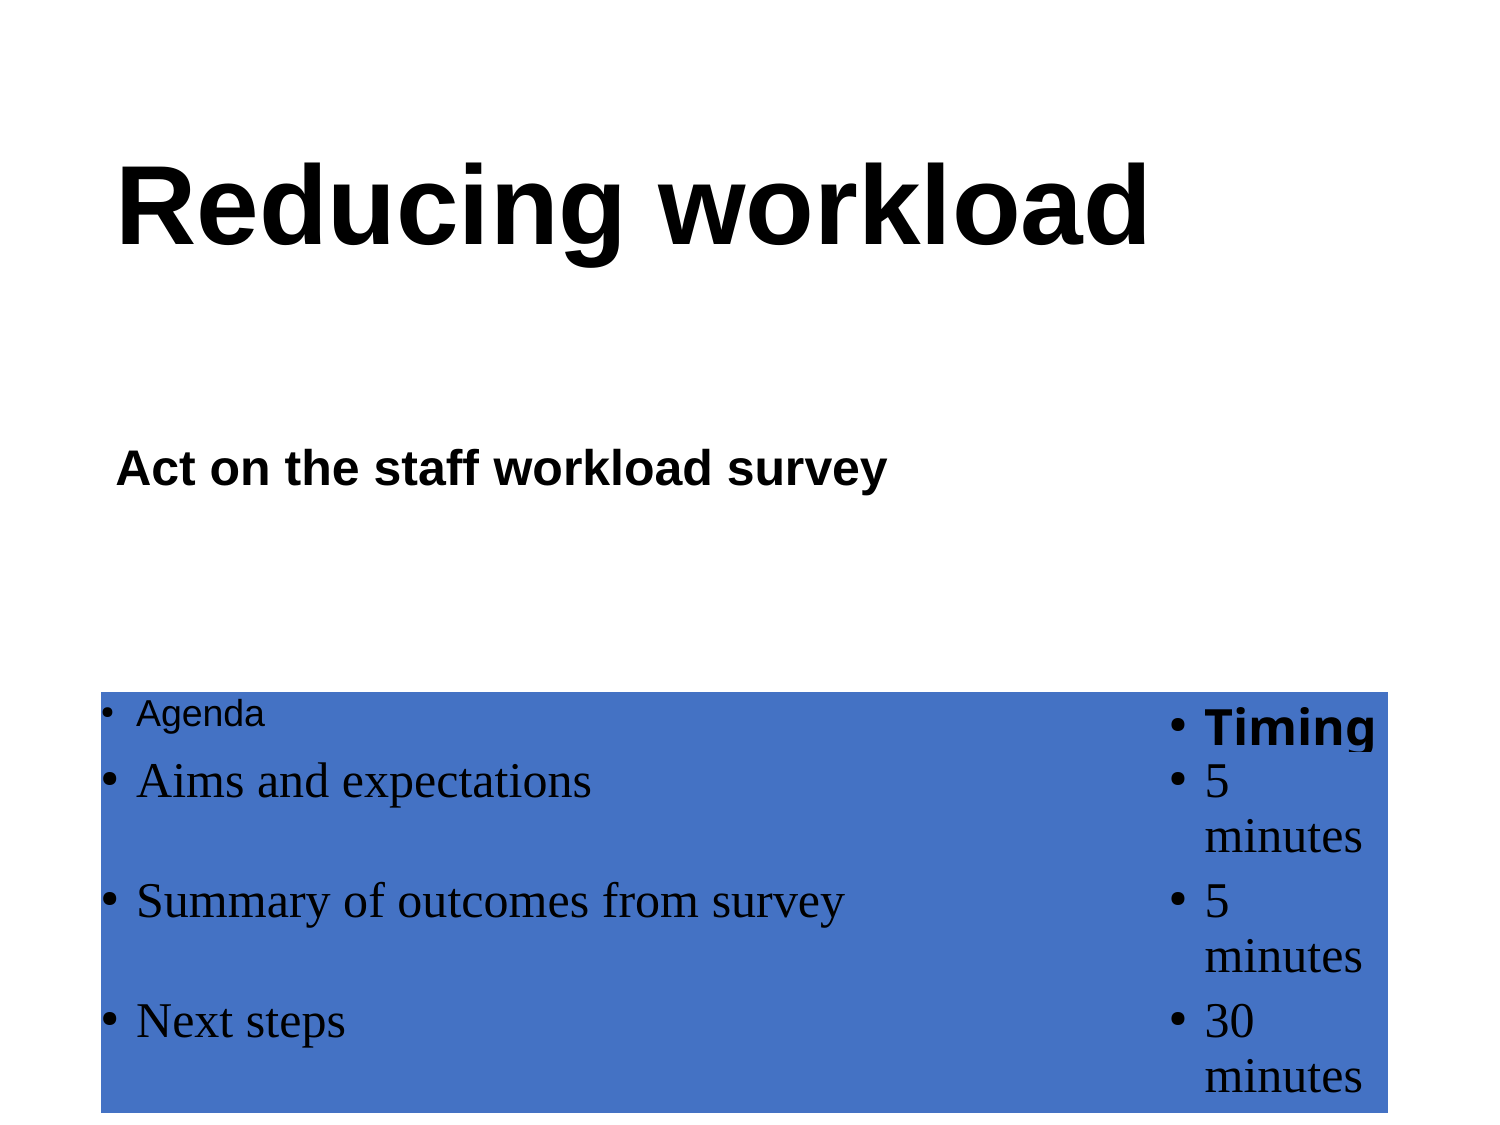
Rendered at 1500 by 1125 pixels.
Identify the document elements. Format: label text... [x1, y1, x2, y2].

table_cell Next steps [101, 993, 1169, 1113]
table_cell 5 minutes [1169, 752, 1388, 873]
title Reducing workload [100, 95, 1376, 304]
table_cell 5 minutes [1169, 873, 1388, 993]
table_cell Summary of outcomes from survey [101, 873, 1169, 993]
text_box Act on the staff workload survey [100, 427, 1376, 504]
table_cell 30 minutes [1169, 993, 1388, 1113]
table_header Timing [1169, 692, 1388, 752]
table_cell Aims and expectations [101, 752, 1169, 873]
table_header Agenda [101, 692, 1169, 752]
table_header Timing [1355, 723, 1366, 740]
